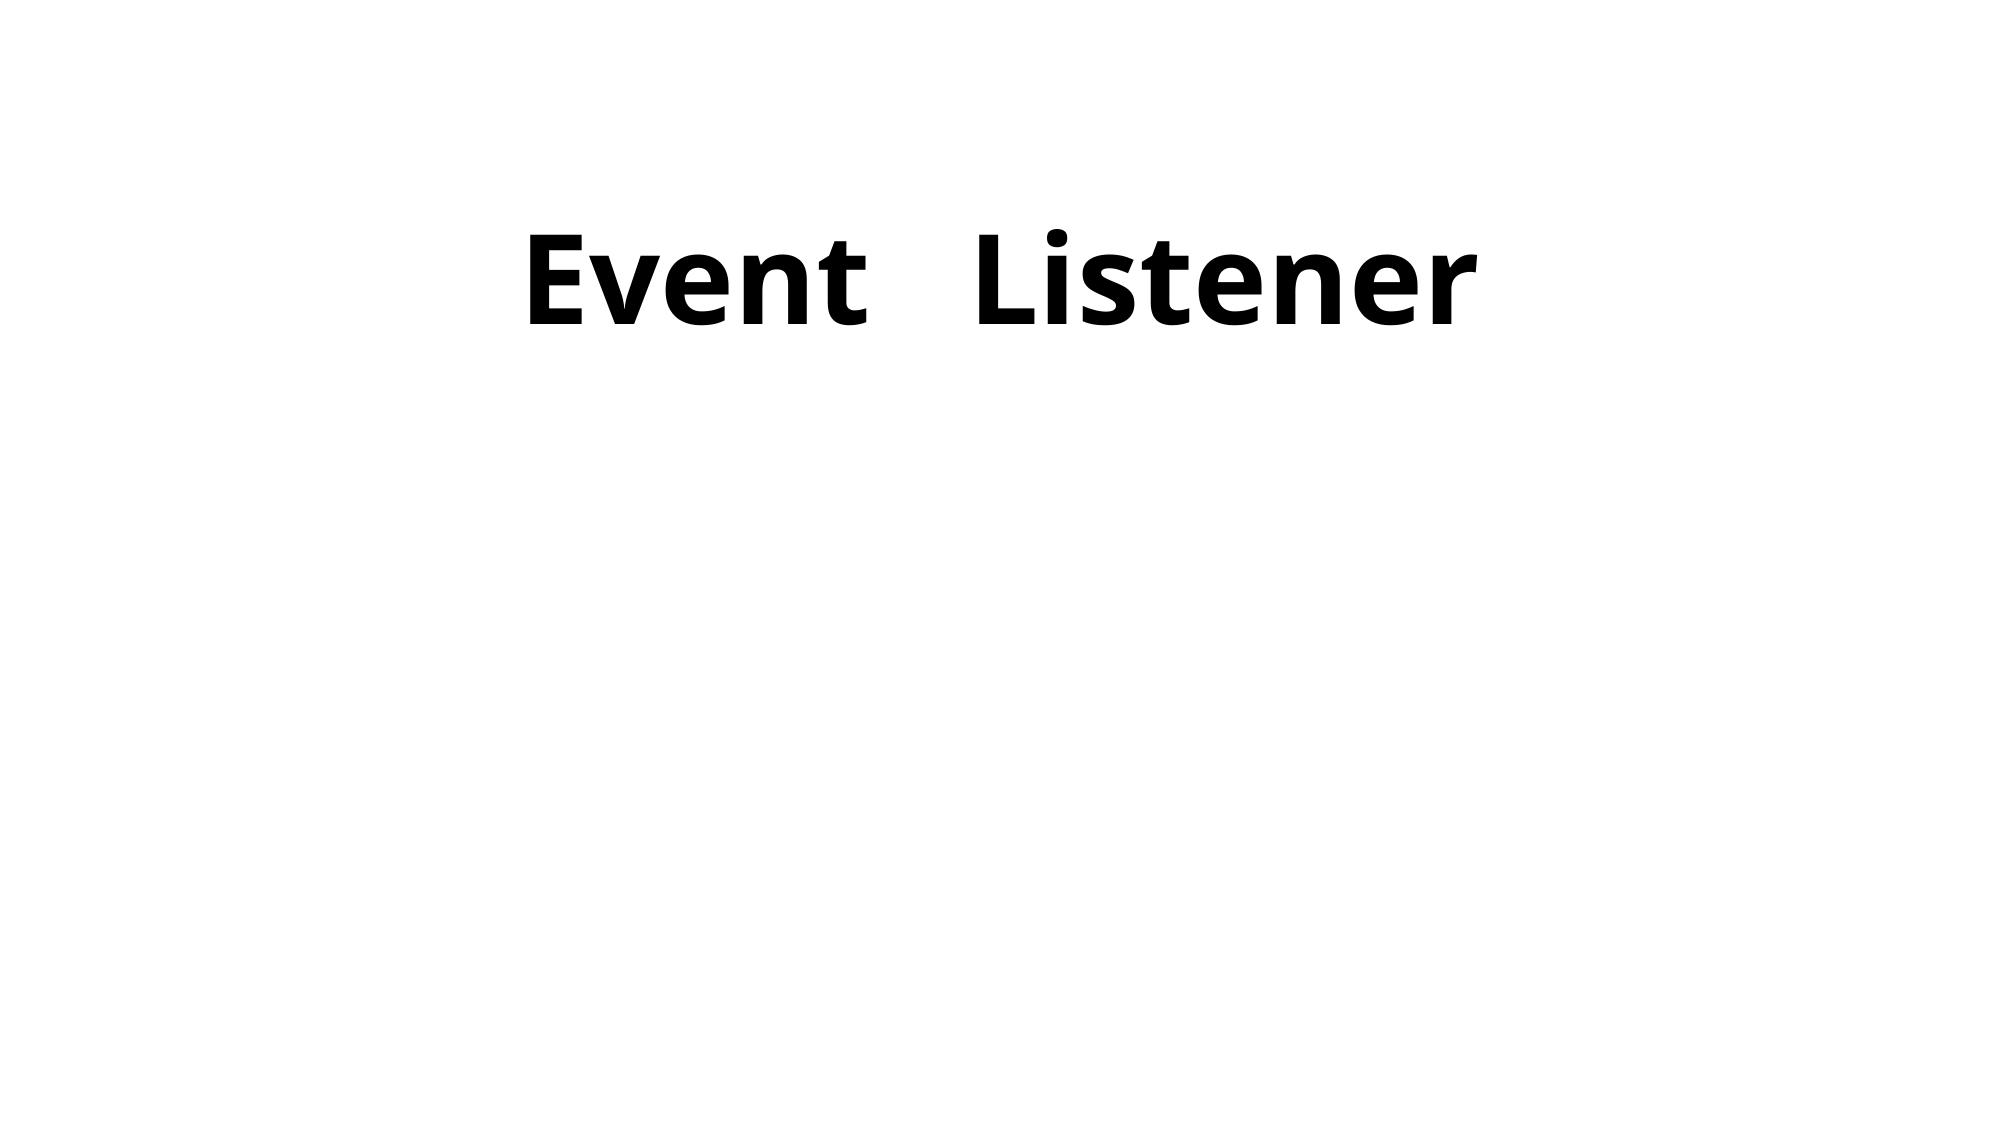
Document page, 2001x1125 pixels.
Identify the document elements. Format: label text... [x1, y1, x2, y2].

title Event Listener [249, 184, 1750, 360]
